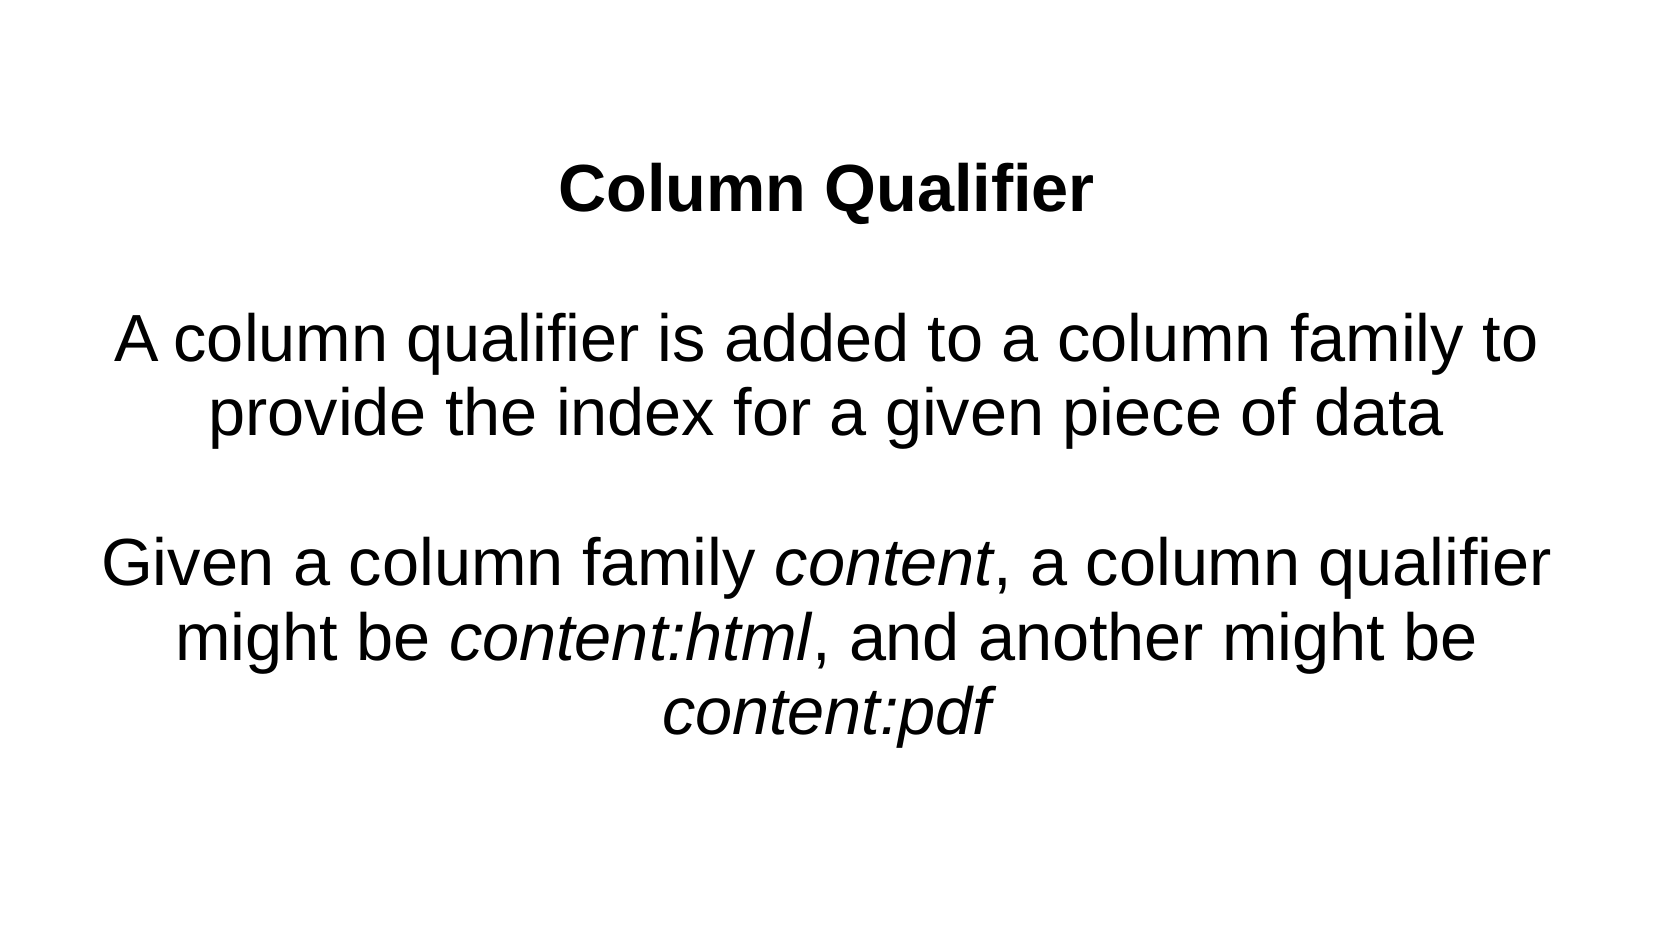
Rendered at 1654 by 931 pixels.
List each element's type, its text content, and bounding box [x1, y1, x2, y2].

subtitle Column Qualifier A column qualifier is added to a column family to provide the index for a given piece of data Given a column family content, a column qualifier might be content:html, and another might be content:pdf [82, 75, 1571, 826]
